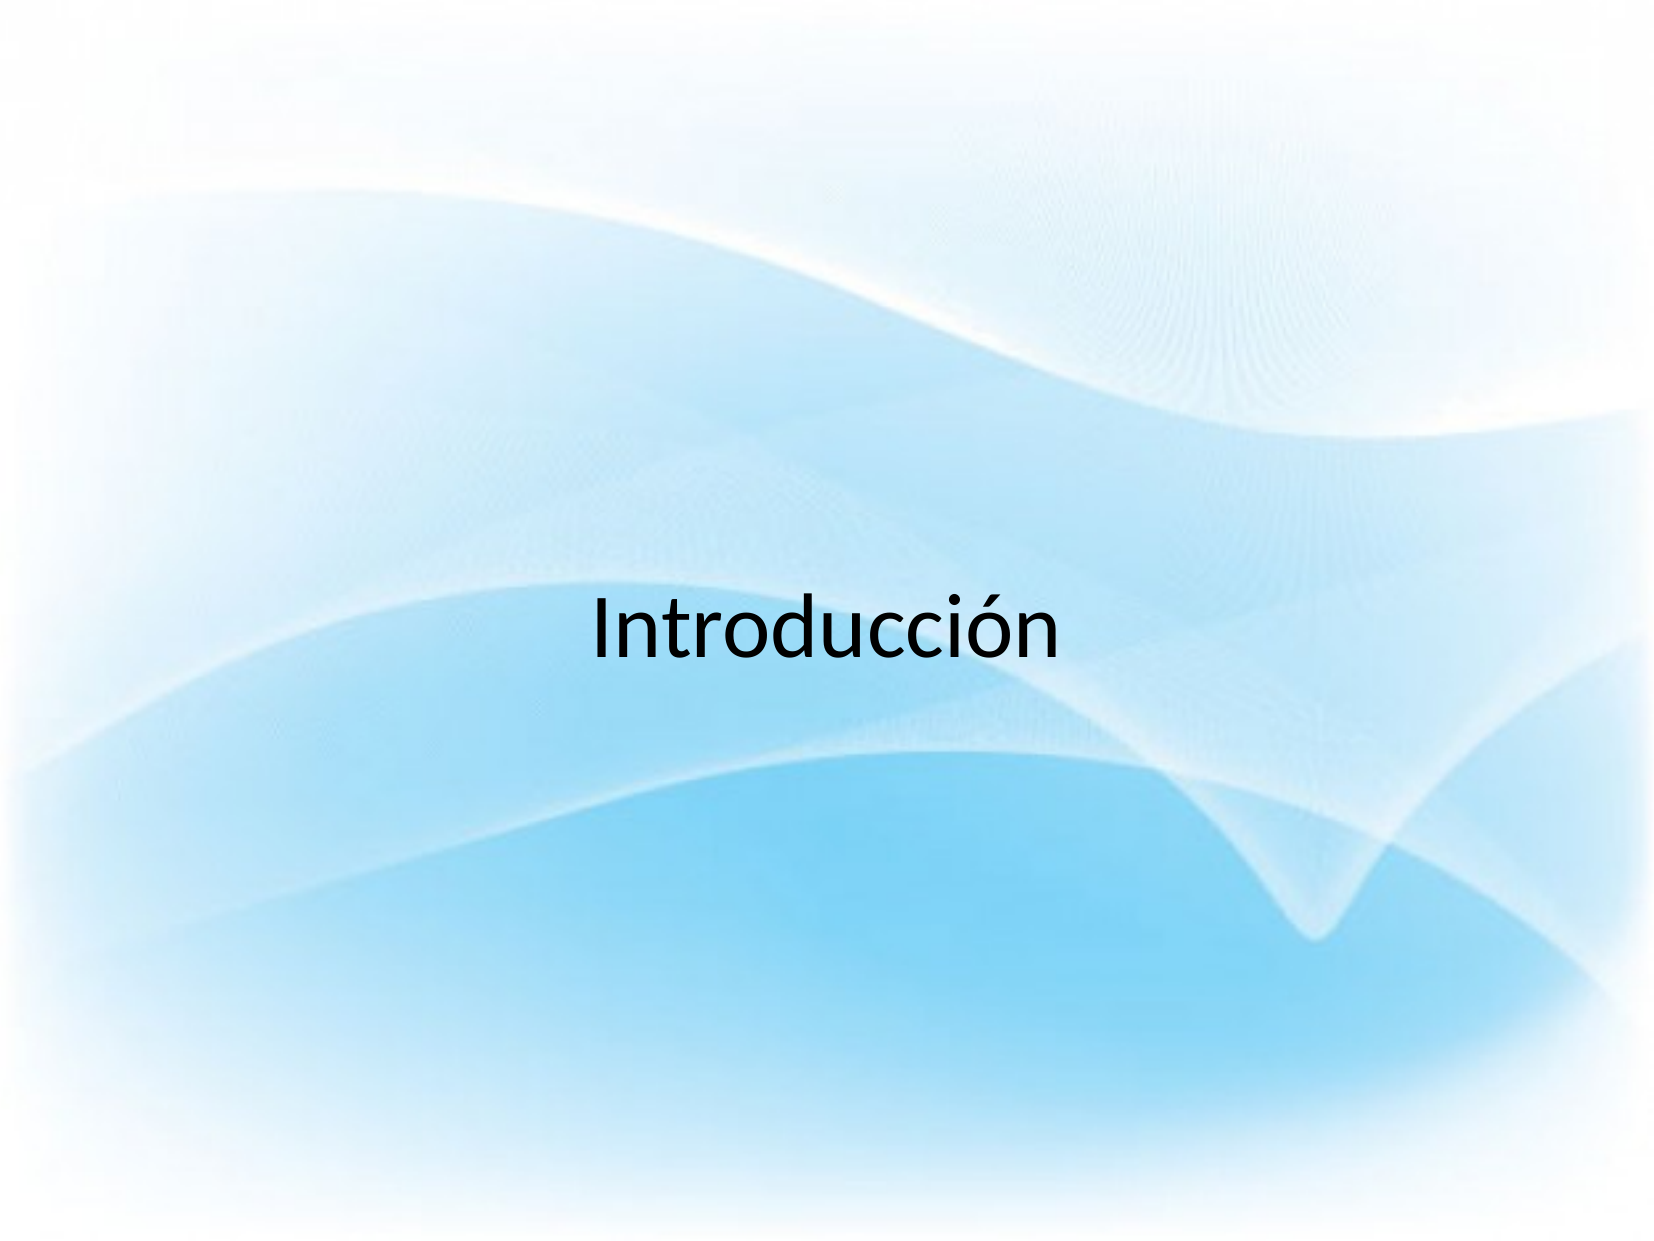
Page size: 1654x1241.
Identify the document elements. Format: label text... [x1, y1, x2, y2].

title Introducción [82, 517, 1571, 725]
picture [0, 0, 1654, 1241]
